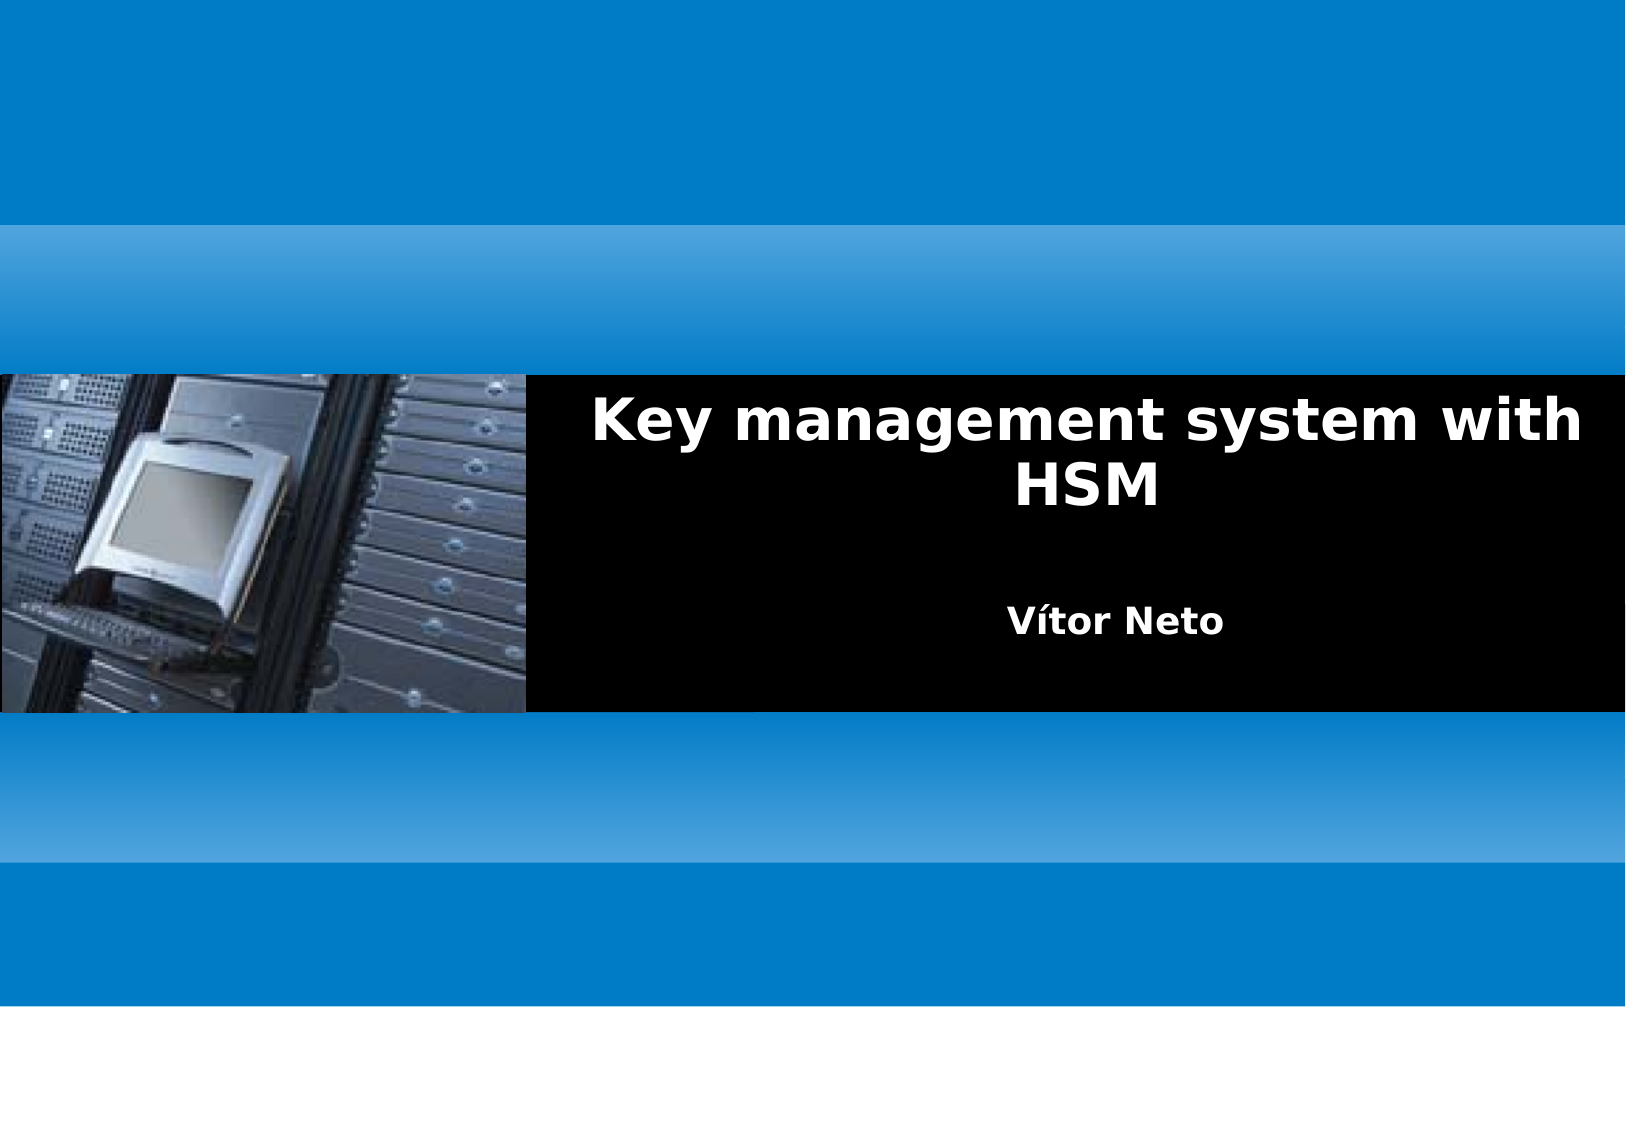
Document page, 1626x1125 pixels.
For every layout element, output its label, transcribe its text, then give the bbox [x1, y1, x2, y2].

subtitle Vítor Neto [562, 557, 1613, 686]
title Key management system with HSM [562, 380, 1613, 527]
picture [2, 374, 526, 713]
